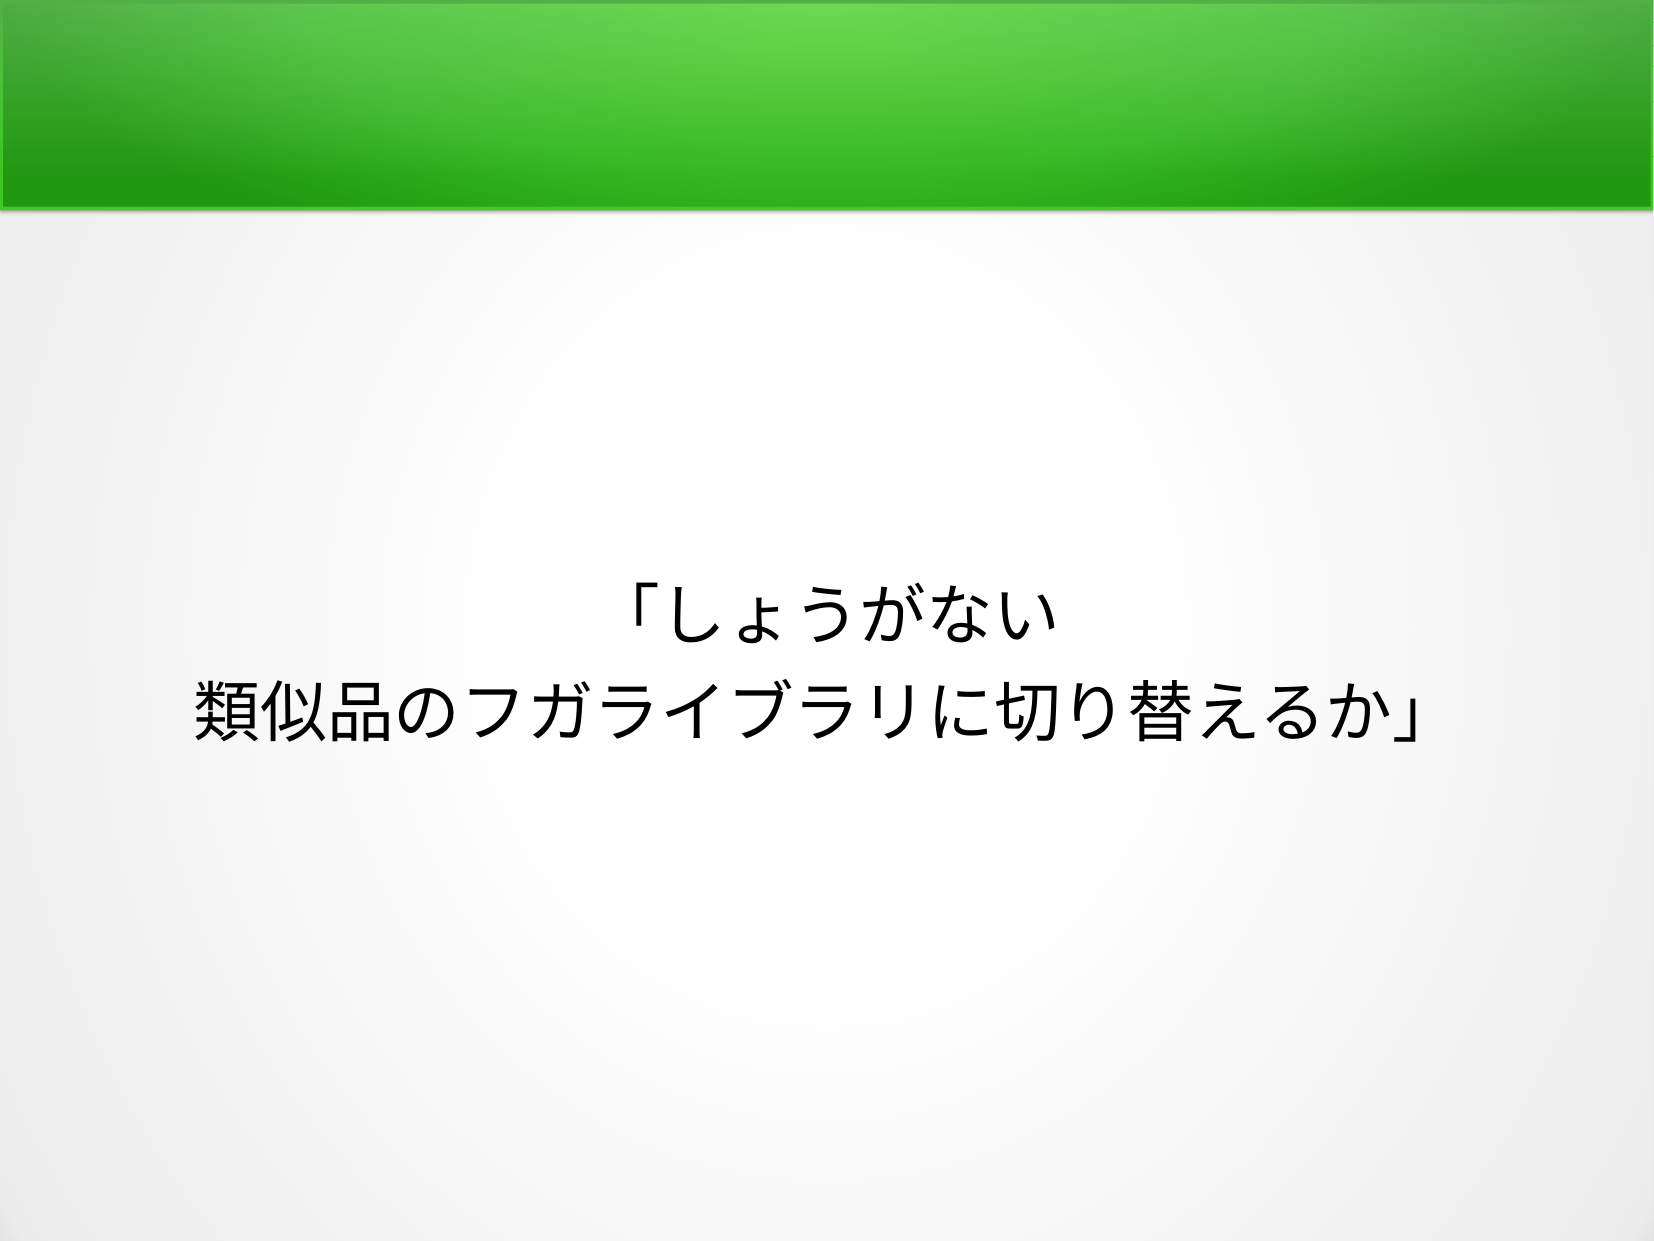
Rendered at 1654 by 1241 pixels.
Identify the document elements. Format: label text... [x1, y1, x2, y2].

subtitle 「しょうがない 類似品のフガライブラリに切り替えるか」 [82, 299, 1571, 1019]
